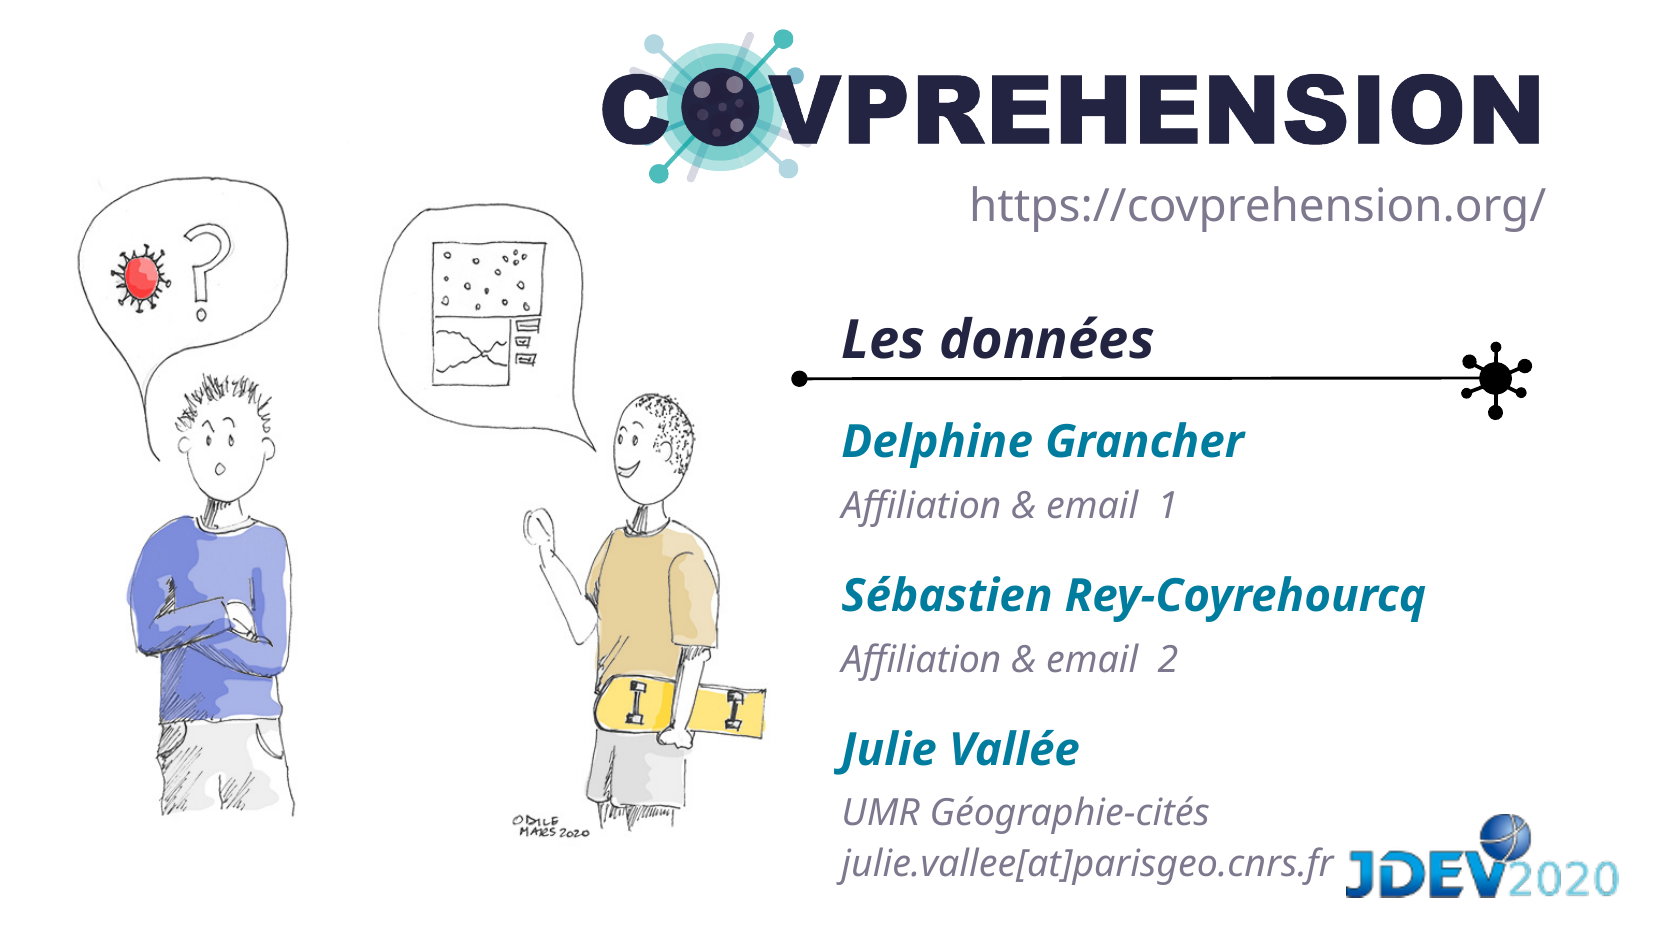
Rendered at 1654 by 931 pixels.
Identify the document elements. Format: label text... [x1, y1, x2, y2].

picture [1444, 327, 1561, 440]
text_box Sébastien Rey-Coyrehourcq [826, 555, 1595, 677]
picture [47, 23, 1539, 863]
text_box Affiliation & email 1 [826, 471, 1642, 532]
text_box Les données [826, 293, 1654, 378]
picture [1346, 814, 1619, 898]
text_box Affiliation & email 2 [826, 624, 1394, 686]
text_box https://covprehension.org/ [874, 165, 1642, 253]
text_box UMR Géographie-cités julie.vallee[at]parisgeo.cnrs.fr [826, 778, 1359, 877]
text_box Julie Vallée [826, 708, 1229, 778]
text_box Delphine Grancher [826, 401, 1405, 471]
